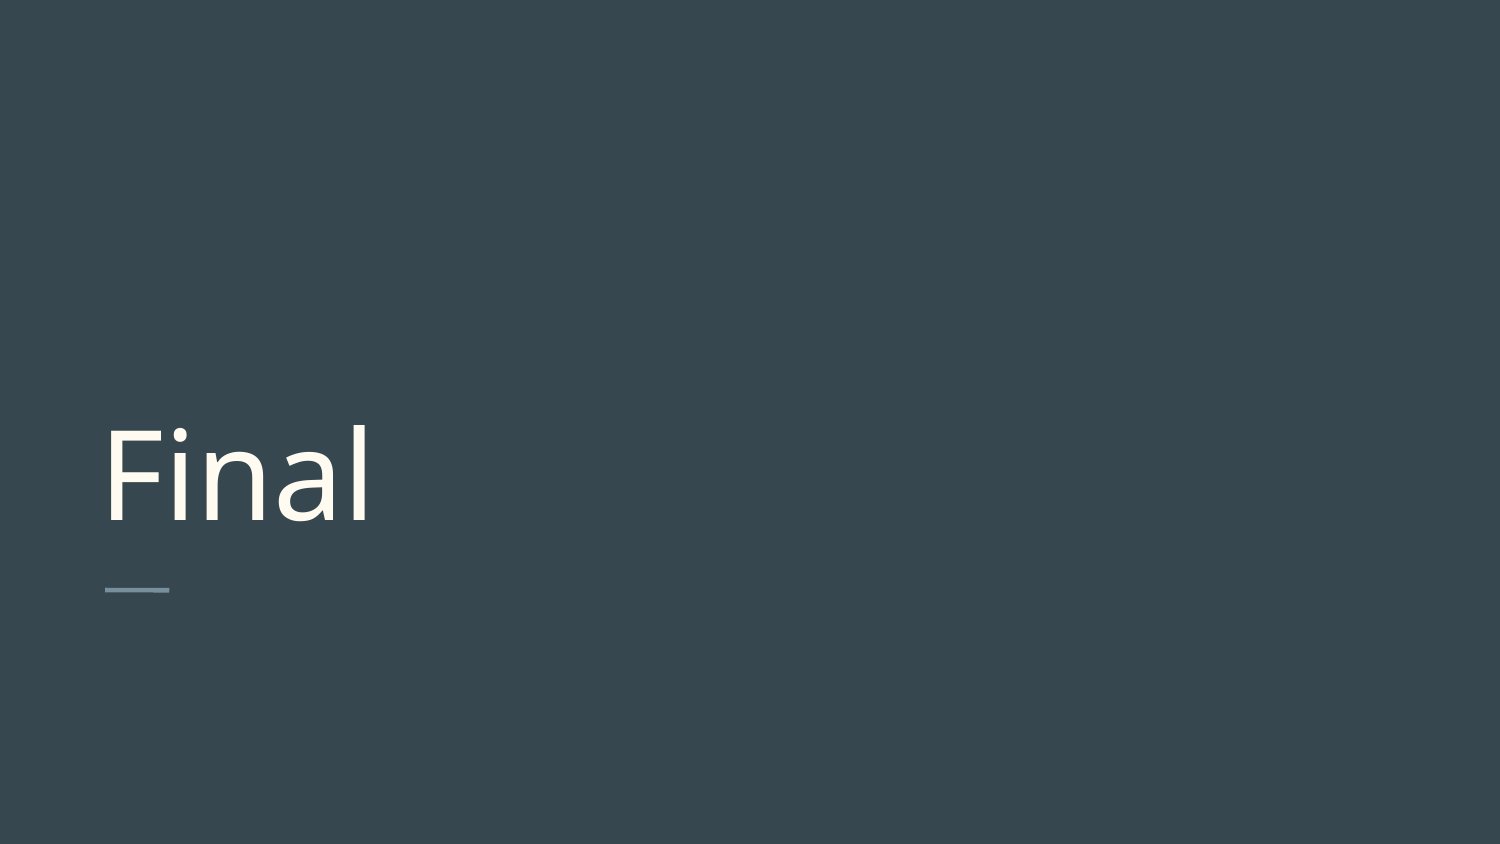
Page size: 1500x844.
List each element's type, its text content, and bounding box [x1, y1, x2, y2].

title Final [84, 310, 1416, 561]
